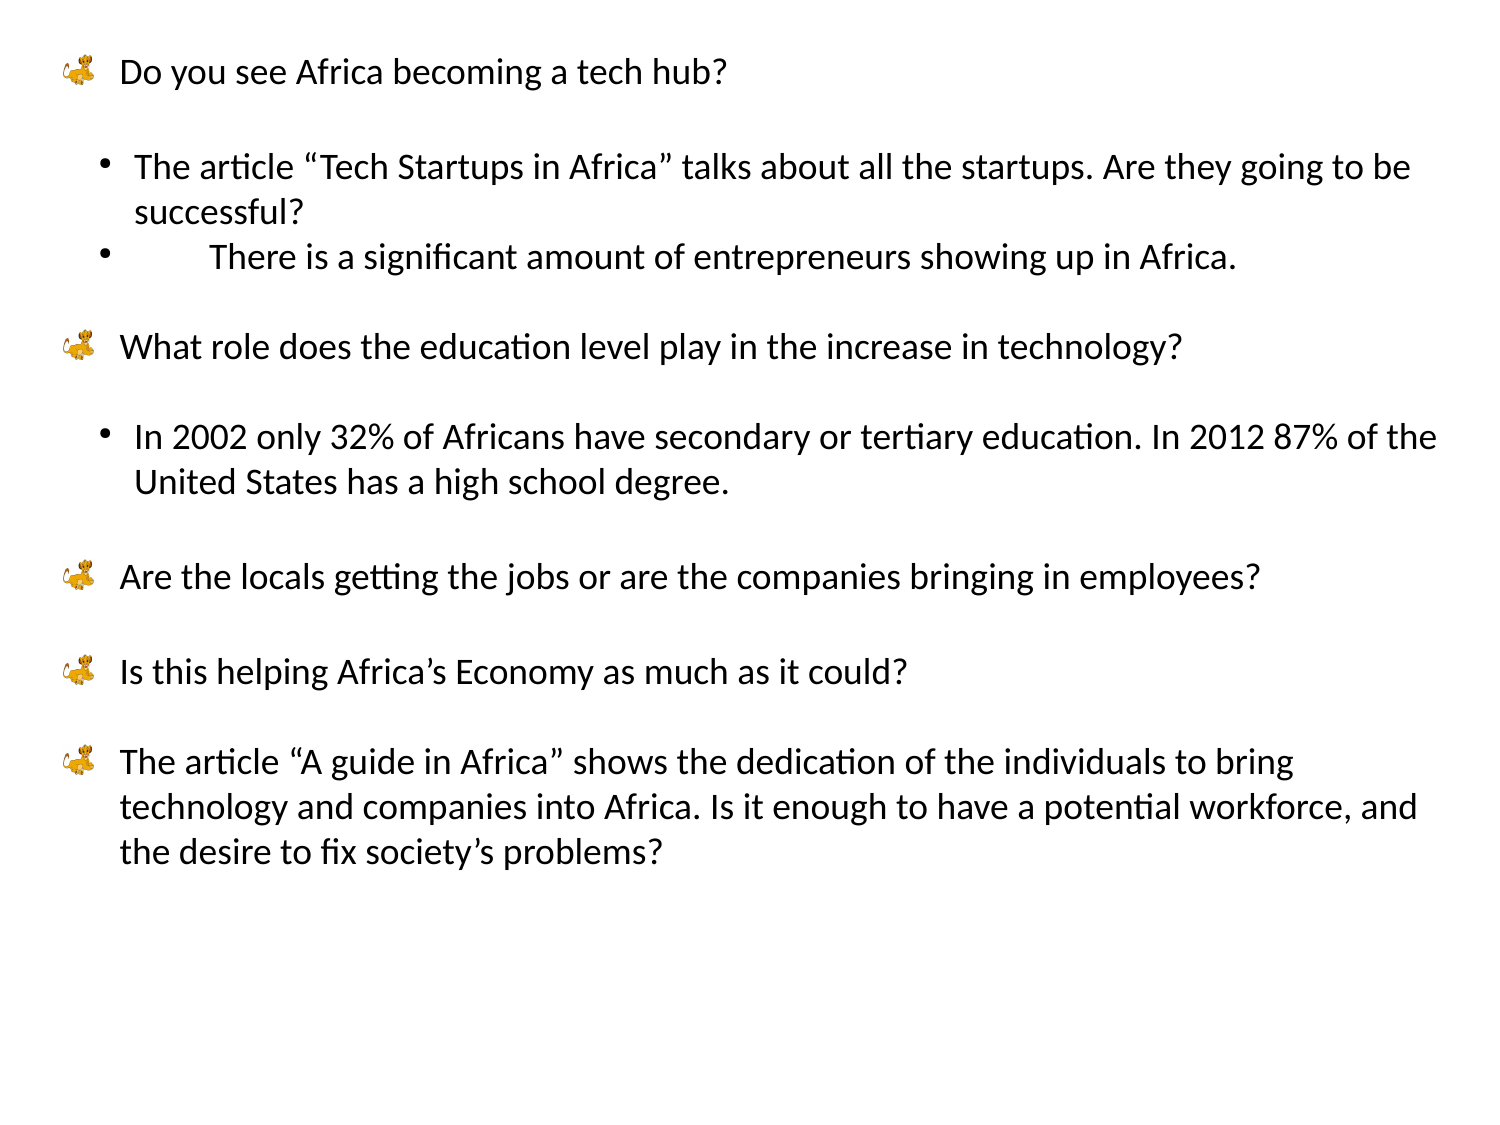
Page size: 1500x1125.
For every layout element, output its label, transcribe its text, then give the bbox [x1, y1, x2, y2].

picture [63, 654, 94, 685]
picture [63, 54, 94, 85]
picture [63, 329, 94, 360]
picture [63, 744, 94, 775]
text_box Do you see Africa becoming a tech hub? The article “Tech Startups in Africa” talks about all the startups. Are they going to be successful? There is a significant amount of entrepreneurs showing up in Africa. What role does the education level play in the increase in technology? In 2002 only 32% of Africans have secondary or tertiary education. In 2012 87% of the United States has a high school degree. Are the locals getting the jobs or are the companies bringing in employees? Is this helping Africa’s Economy as much as it could? The article “A guide in Africa” shows the dedication of the individuals to bring technology and companies into Africa. Is it enough to have a potential workforce, and the desire to fix society’s problems? [48, 39, 1475, 880]
picture [63, 559, 94, 590]
